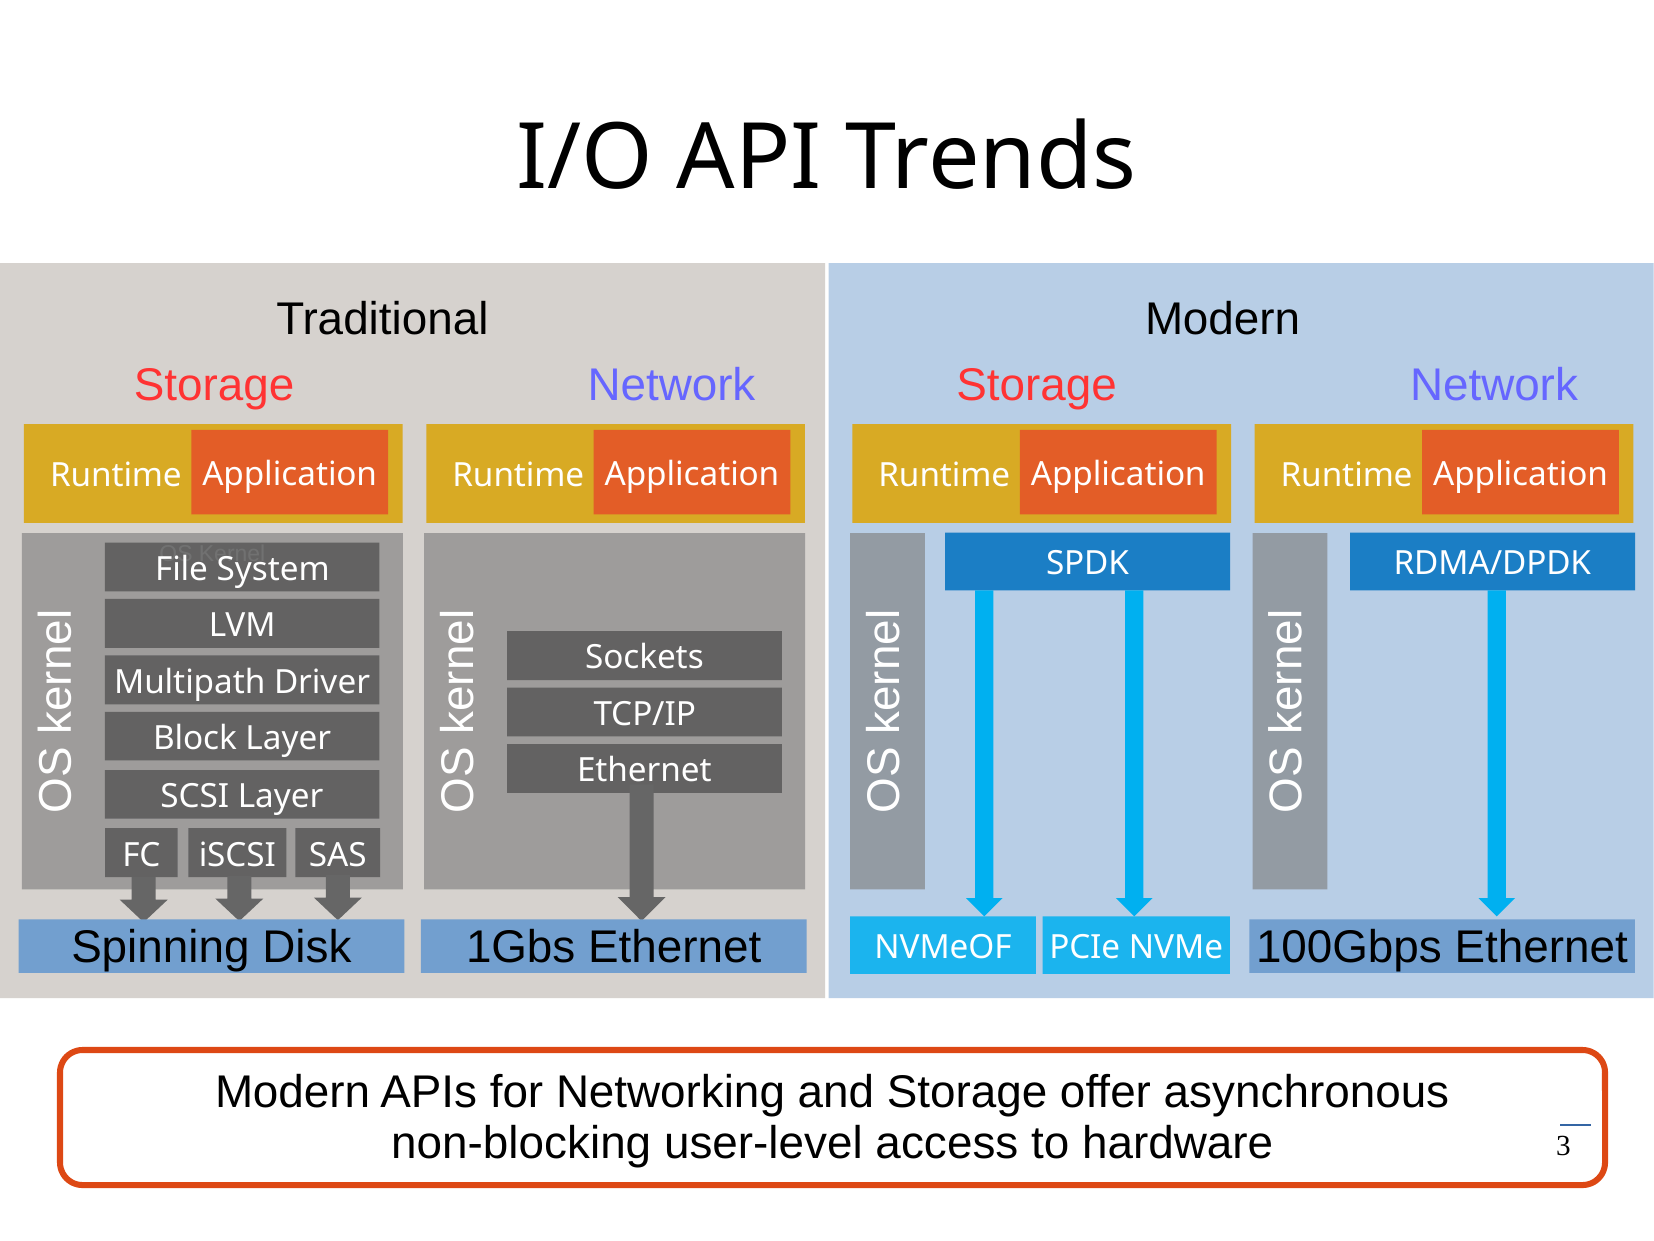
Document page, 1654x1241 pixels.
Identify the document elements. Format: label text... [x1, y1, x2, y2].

text_box Sockets [507, 631, 782, 681]
text_box RDMA/DPDK [1350, 532, 1636, 591]
text_box Runtime [426, 424, 805, 523]
text_box Application [593, 429, 791, 515]
text_box Runtime [23, 424, 403, 523]
text_box OS Kernel [21, 533, 403, 890]
text_box OS kernel [21, 567, 97, 829]
text_box Runtime [852, 424, 1232, 523]
text_box PCIe NVMe [1042, 916, 1230, 974]
text_box OS kernel [850, 567, 925, 829]
text_box Application [1019, 429, 1217, 515]
text_box Ethernet [507, 744, 782, 793]
text_box SCSI Layer [104, 770, 380, 819]
text_box Storage Network [852, 351, 1618, 419]
text_box SAS [295, 828, 381, 878]
text_box iSCSI [188, 828, 287, 878]
text_box TCP/IP [507, 687, 782, 737]
text_box Modern APIs for Networking and Storage offer asynchronous non-blocking user-level access to hardware [60, 1050, 1606, 1186]
text_box Application [1422, 429, 1619, 515]
text_box Runtime [1254, 424, 1634, 523]
text_box [0, 256, 1654, 1103]
text_box 1Gbs Ethernet [420, 919, 807, 973]
title I/O API Trends [82, 49, 1571, 257]
text_box Block Layer [104, 711, 380, 761]
text_box SPDK [945, 532, 1231, 591]
text_box OS kernel [424, 567, 499, 829]
text_box FC [105, 828, 178, 878]
text_box LVM [104, 598, 380, 648]
text_box Storage Network [30, 351, 796, 419]
text_box Multipath Driver [104, 655, 380, 705]
text_box Spinning Disk [18, 919, 405, 973]
text_box Application [191, 429, 389, 515]
text_box NVMeOF [850, 916, 1036, 974]
text_box Modern [870, 285, 1576, 352]
text_box OS kernel [1252, 567, 1328, 829]
text_box 100Gbps Ethernet [1249, 919, 1635, 973]
text_box Traditional [60, 285, 706, 352]
text_box File System [104, 542, 380, 592]
